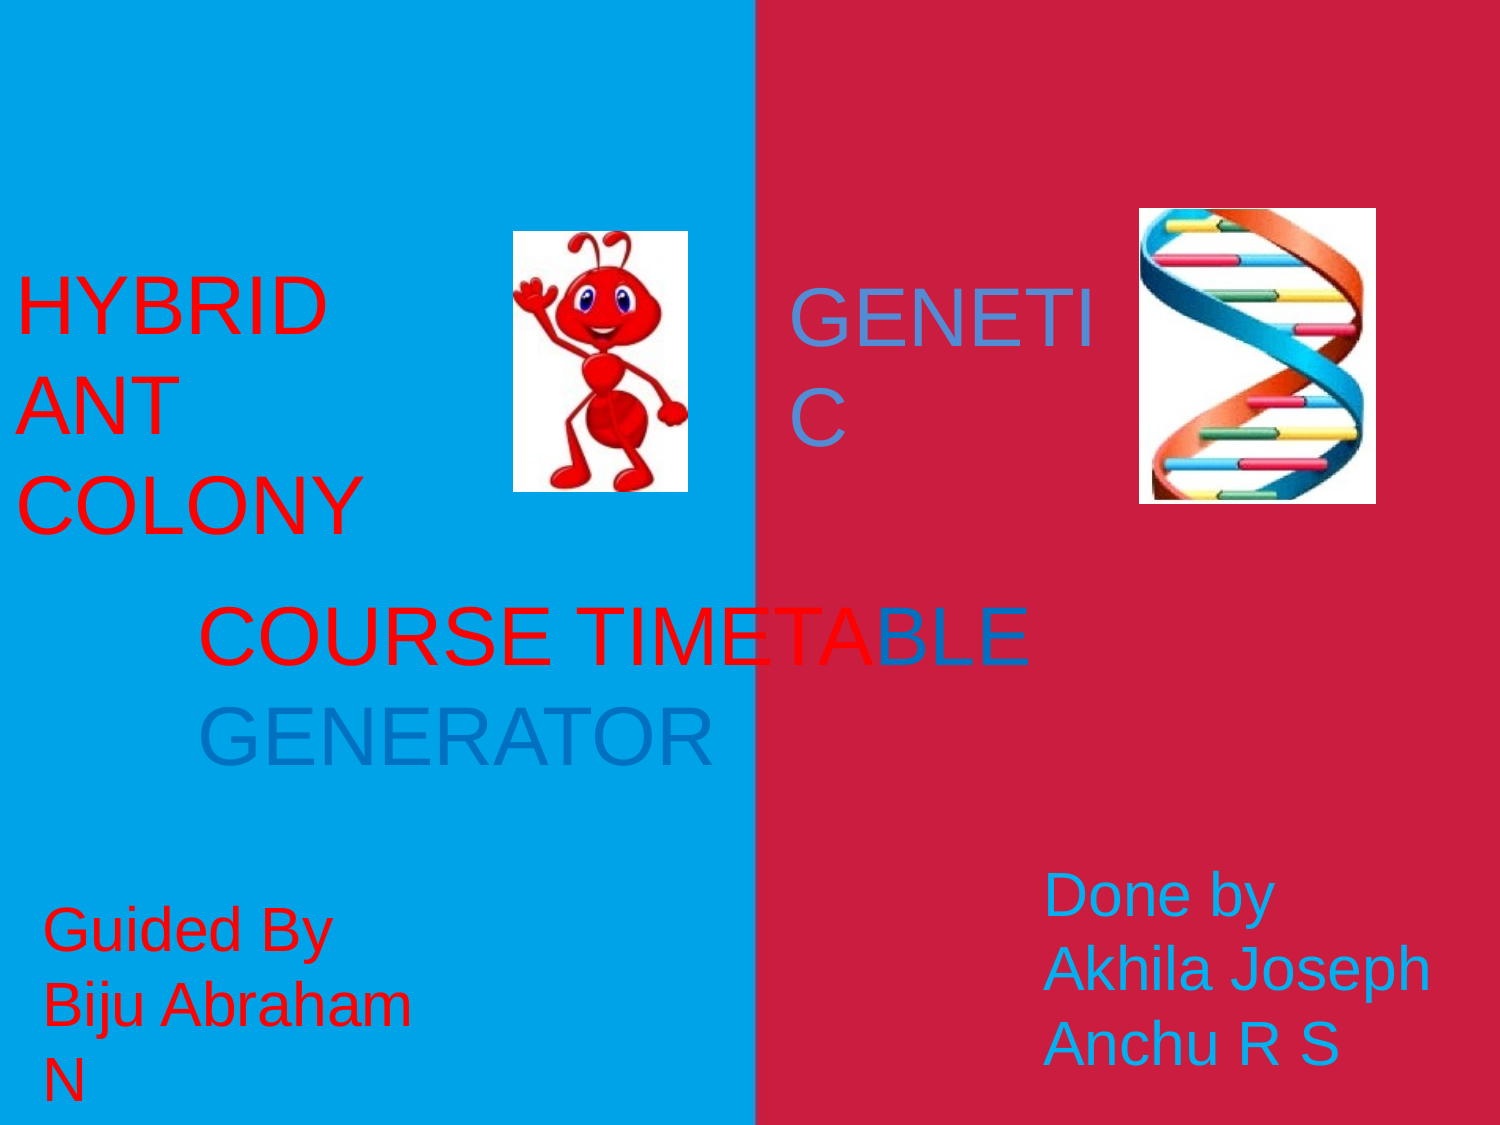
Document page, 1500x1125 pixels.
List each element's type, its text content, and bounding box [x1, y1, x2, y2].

text_box COURSE TIMETABLE GENERATOR [182, 574, 1365, 691]
picture [514, 232, 687, 491]
picture [754, 0, 1500, 1125]
text_box HYBRID ANT COLONY [0, 243, 479, 461]
text_box Done by Akhila Joseph Anchu R S [1028, 845, 1500, 1089]
text_box Guided By Biju Abraham N [27, 881, 487, 1048]
text_box GENETIC [773, 255, 1117, 372]
